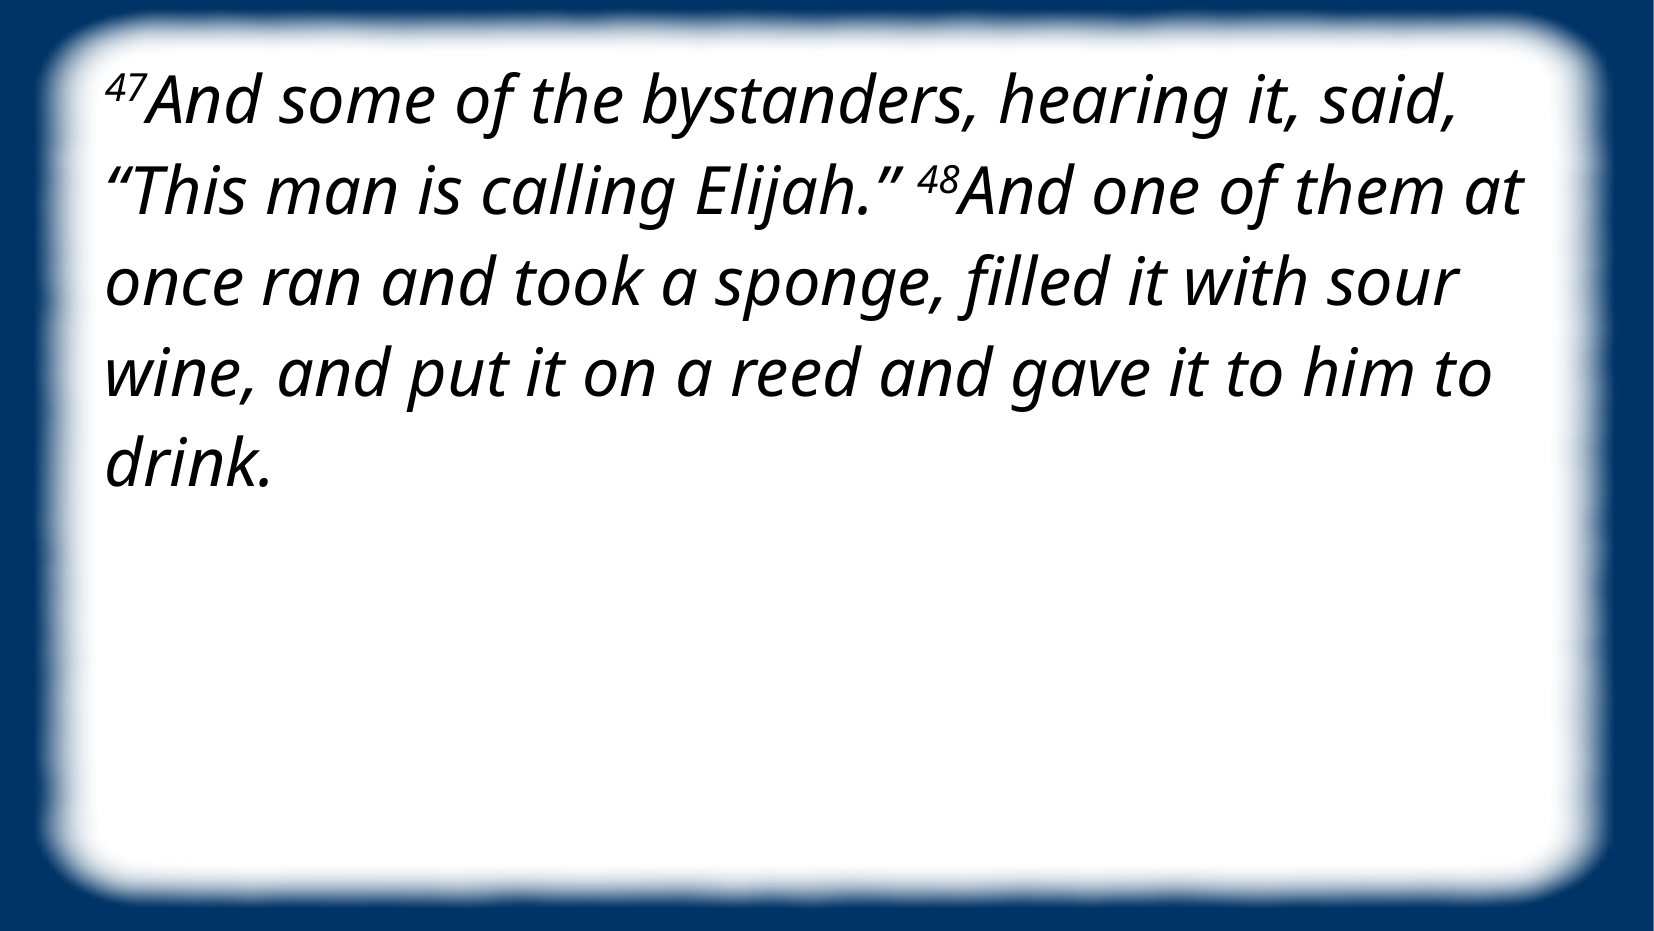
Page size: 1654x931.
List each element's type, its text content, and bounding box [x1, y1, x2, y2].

text_box 47And some of the bystanders, hearing it, said, “This man is calling Elijah.” 48And one of them at once ran and took a sponge, filled it with sour wine, and put it on a reed and gave it to him to drink. [90, 45, 1546, 504]
picture [0, 0, 1654, 931]
